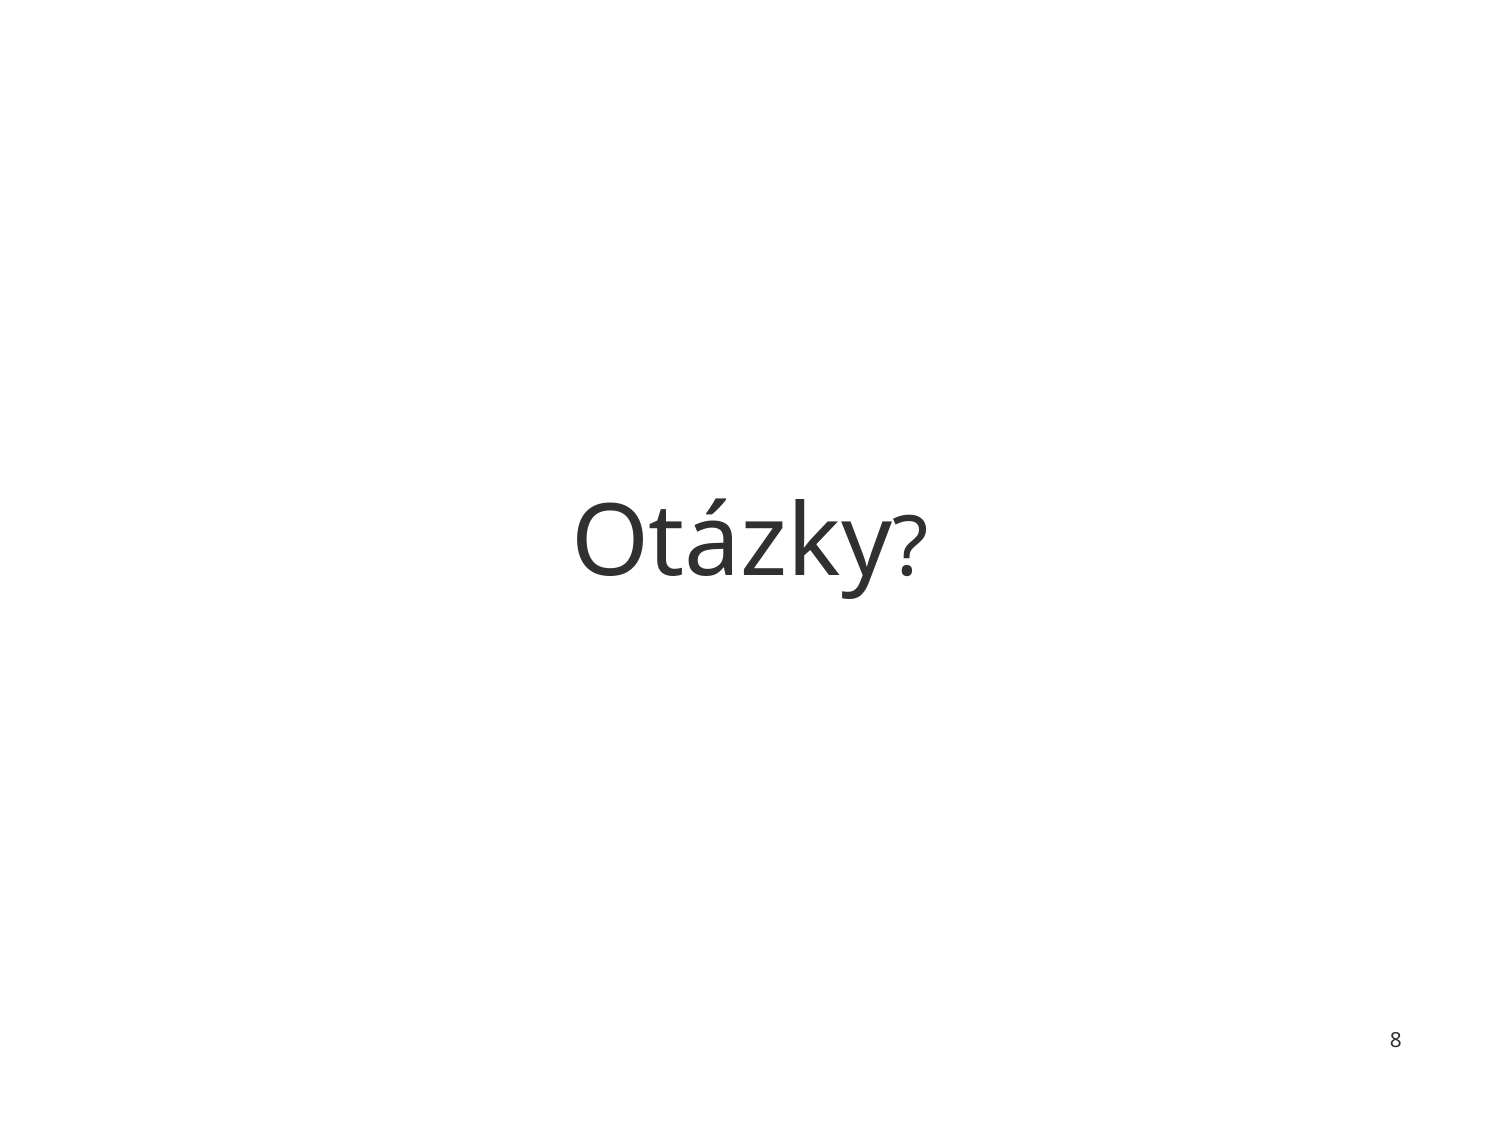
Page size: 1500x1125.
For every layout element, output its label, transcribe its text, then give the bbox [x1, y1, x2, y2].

text_box Otázky? [0, 468, 1500, 603]
slide_number <číslo> [1343, 1010, 1417, 1071]
